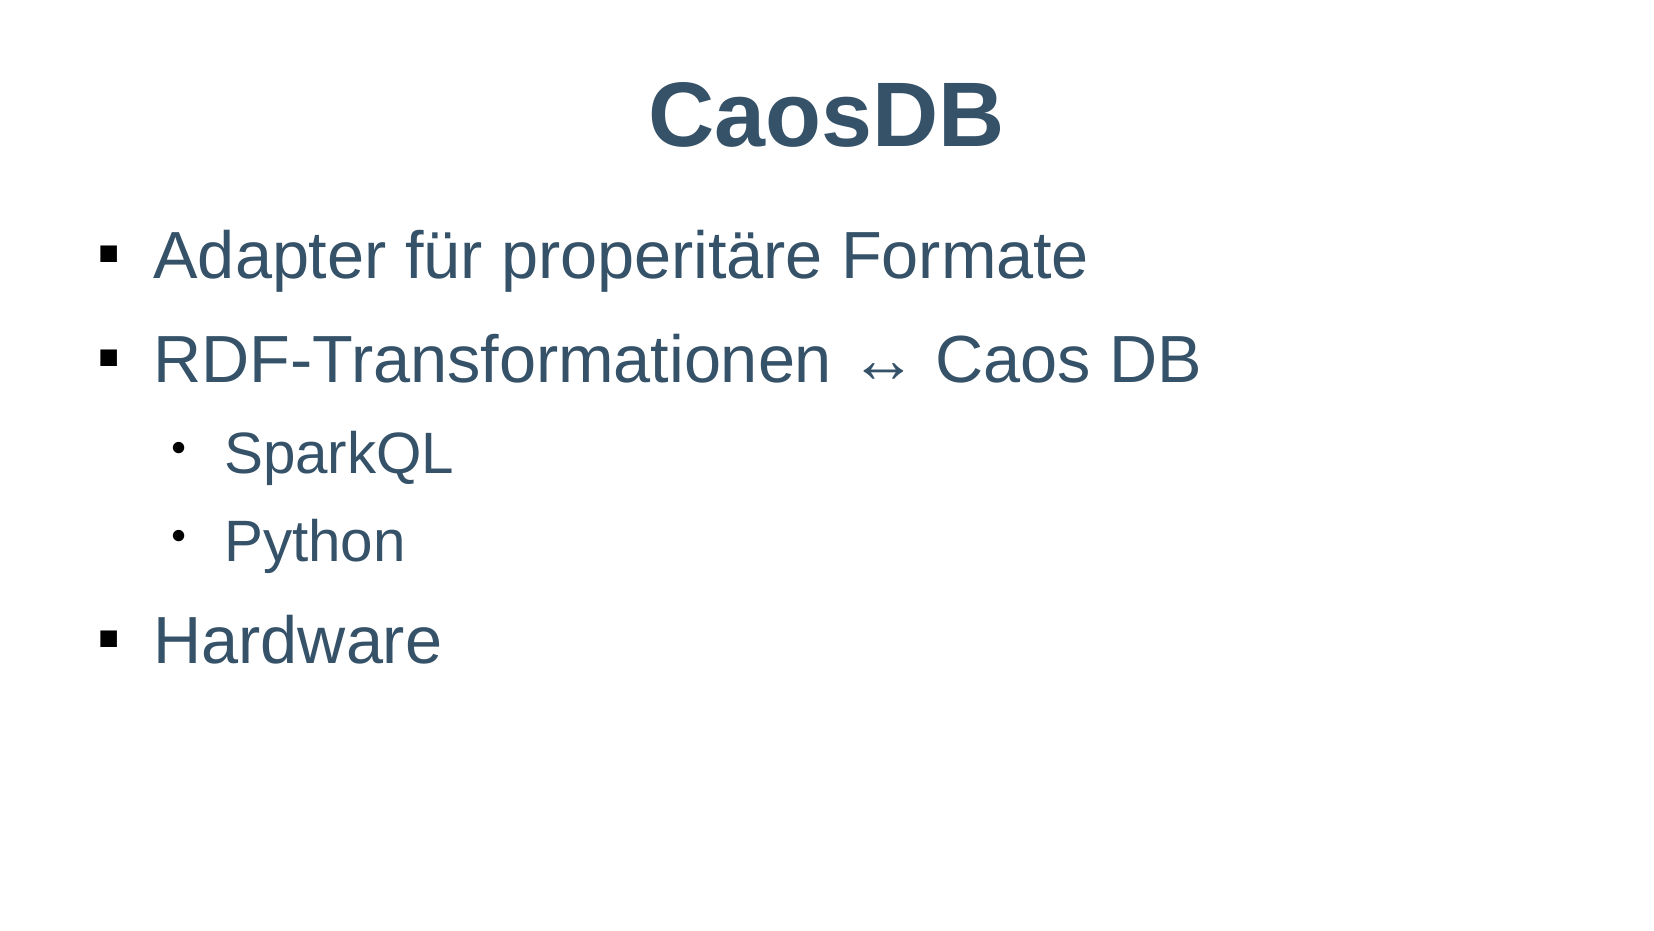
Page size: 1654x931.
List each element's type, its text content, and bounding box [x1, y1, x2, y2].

list Adapter für properitäre Formate RDF-Transformationen ↔ Caos DB SparkQL Python Hardware [82, 217, 1571, 758]
title CaosDB [82, 37, 1571, 193]
